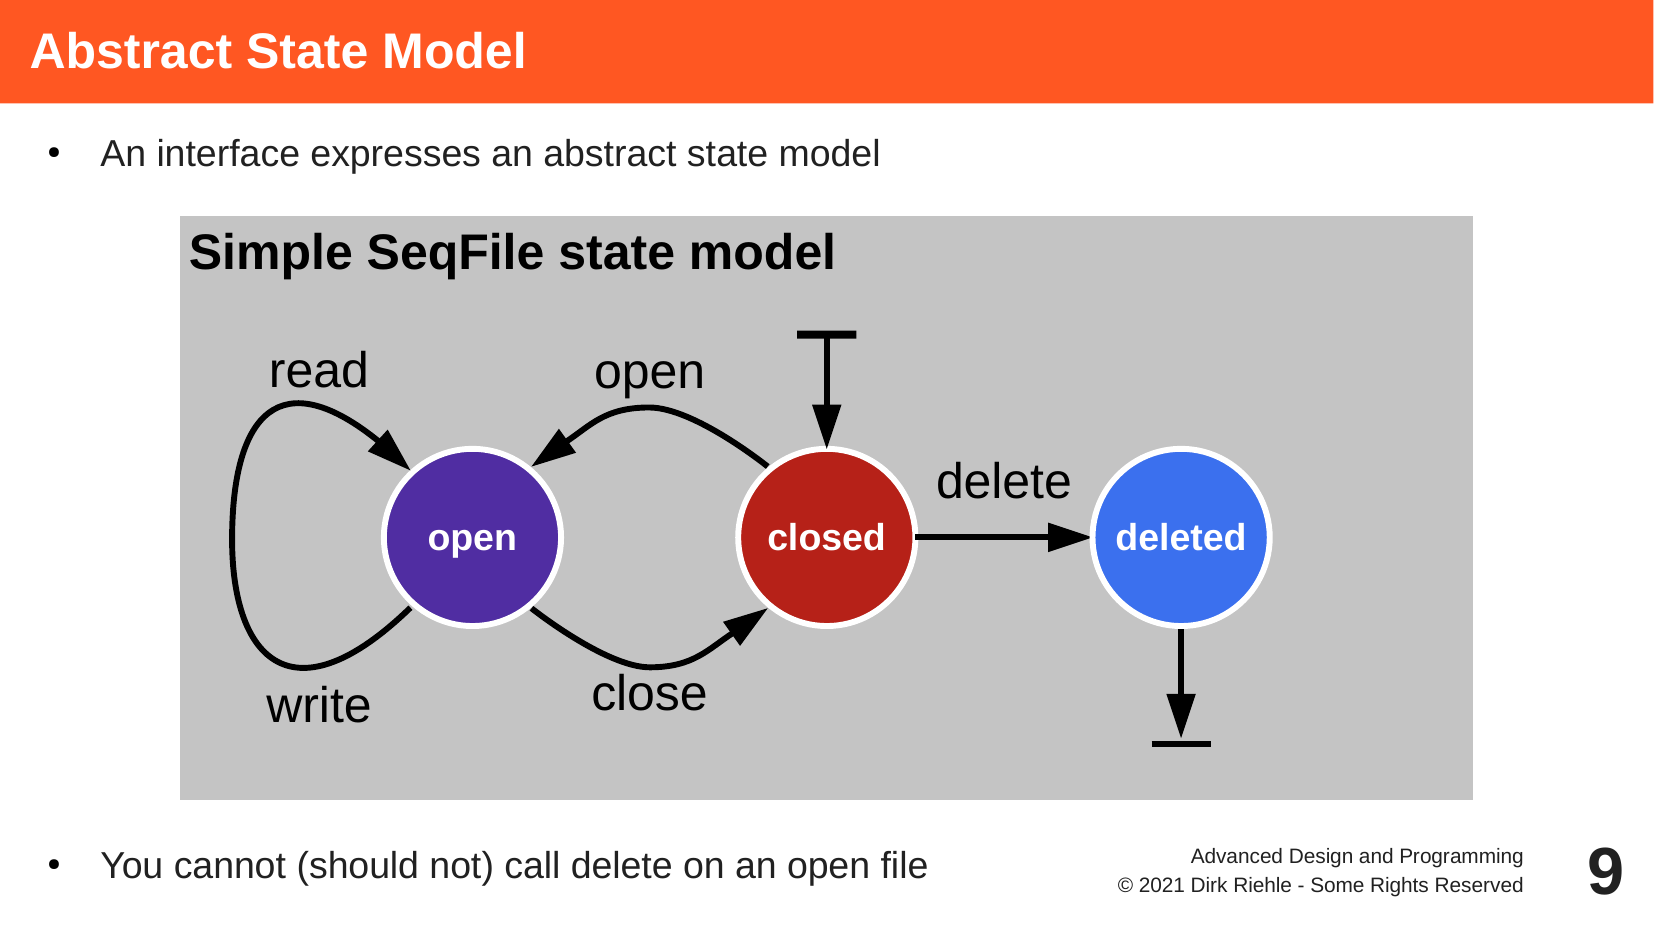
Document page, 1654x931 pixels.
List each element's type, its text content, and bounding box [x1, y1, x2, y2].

text_box open [438, 448, 562, 627]
text_box closed [738, 448, 916, 627]
text_box read write [200, 330, 438, 745]
text_box deleted [1092, 448, 1270, 627]
text_box open [531, 230, 768, 467]
list An interface expresses an abstract state model You cannot (should not) call delete on an open file [29, 132, 1625, 813]
text_box Simple SeqFile state model [177, 212, 1477, 804]
title Abstract State Model [0, 0, 1654, 104]
